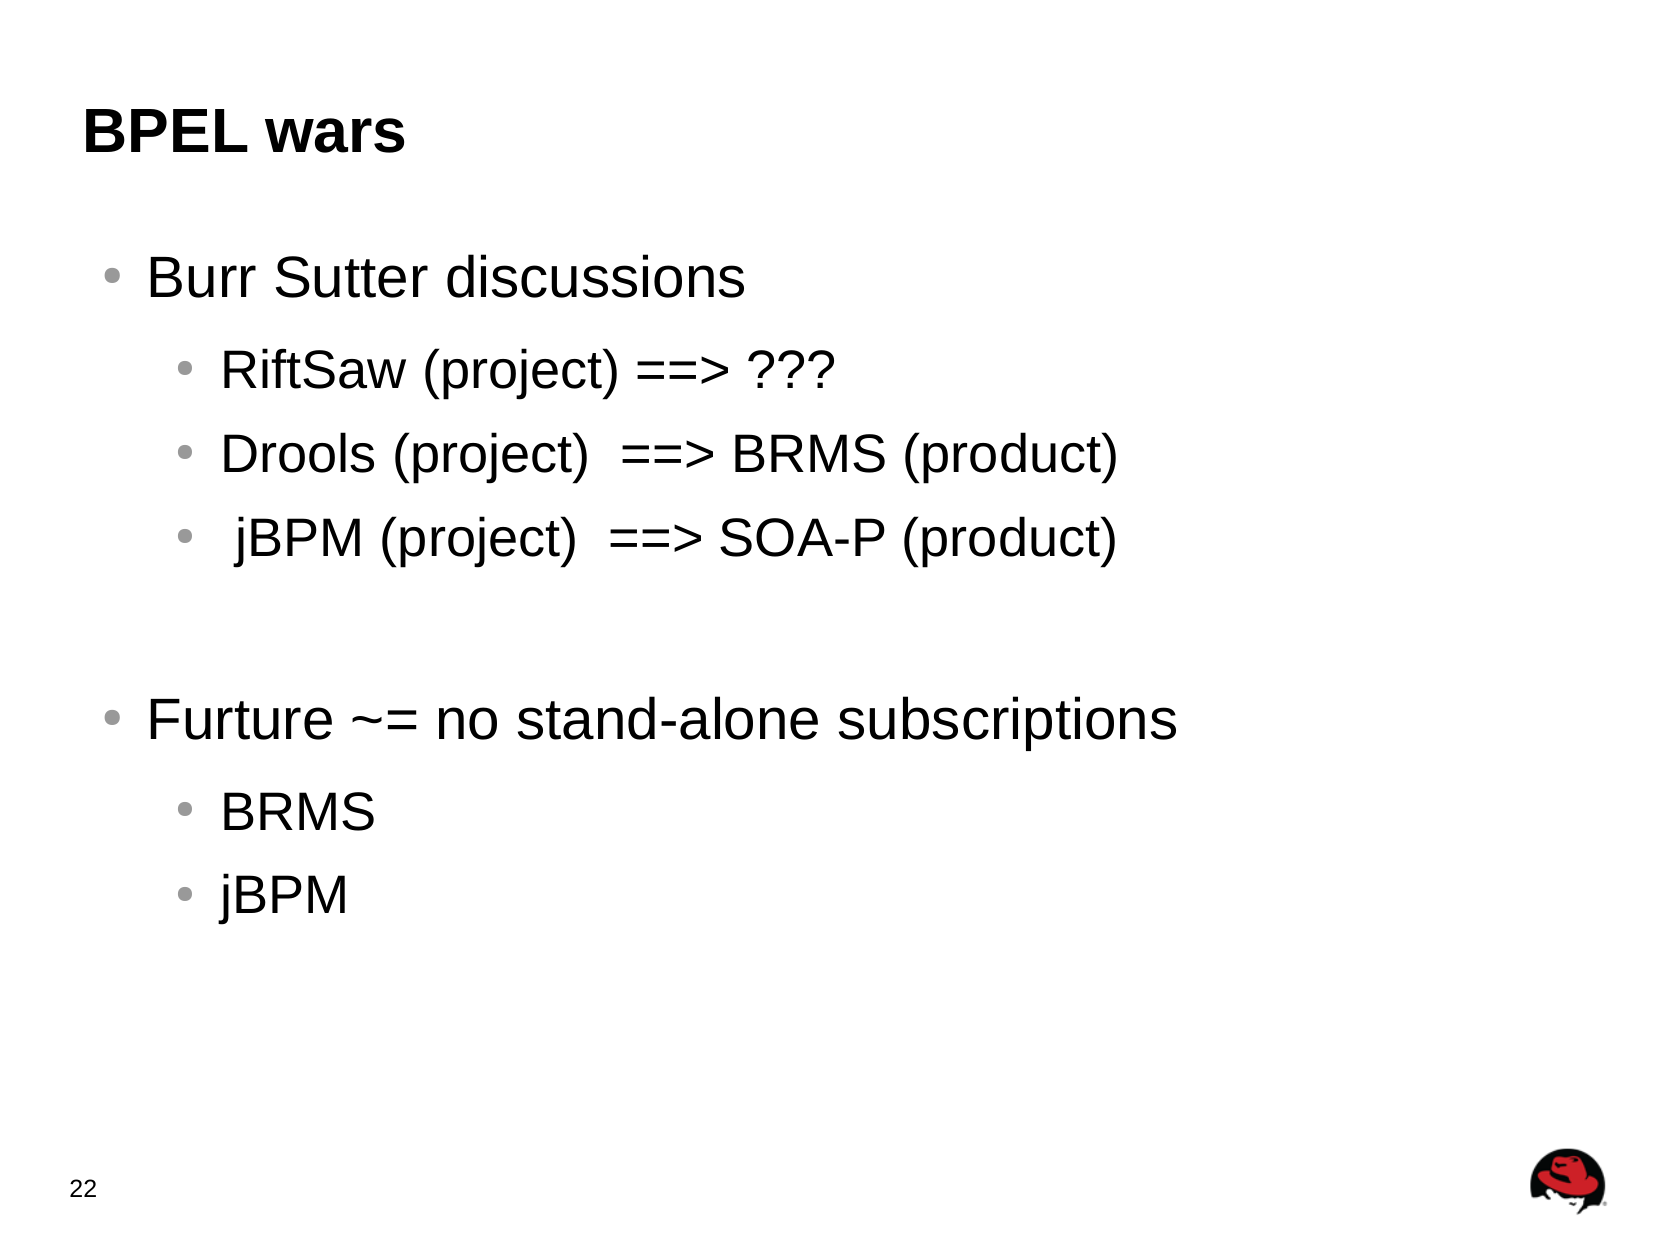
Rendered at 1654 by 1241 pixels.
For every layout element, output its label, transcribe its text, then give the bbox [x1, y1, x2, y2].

list Burr Sutter discussions RiftSaw (project) ==> ??? Drools (project) ==> BRMS (product) jBPM (project) ==> SOA-P (product) Furture ~= no stand-alone subscriptions BRMS jBPM [86, 244, 1576, 1024]
title BPEL wars [82, 45, 1571, 218]
picture [1529, 1146, 1613, 1224]
